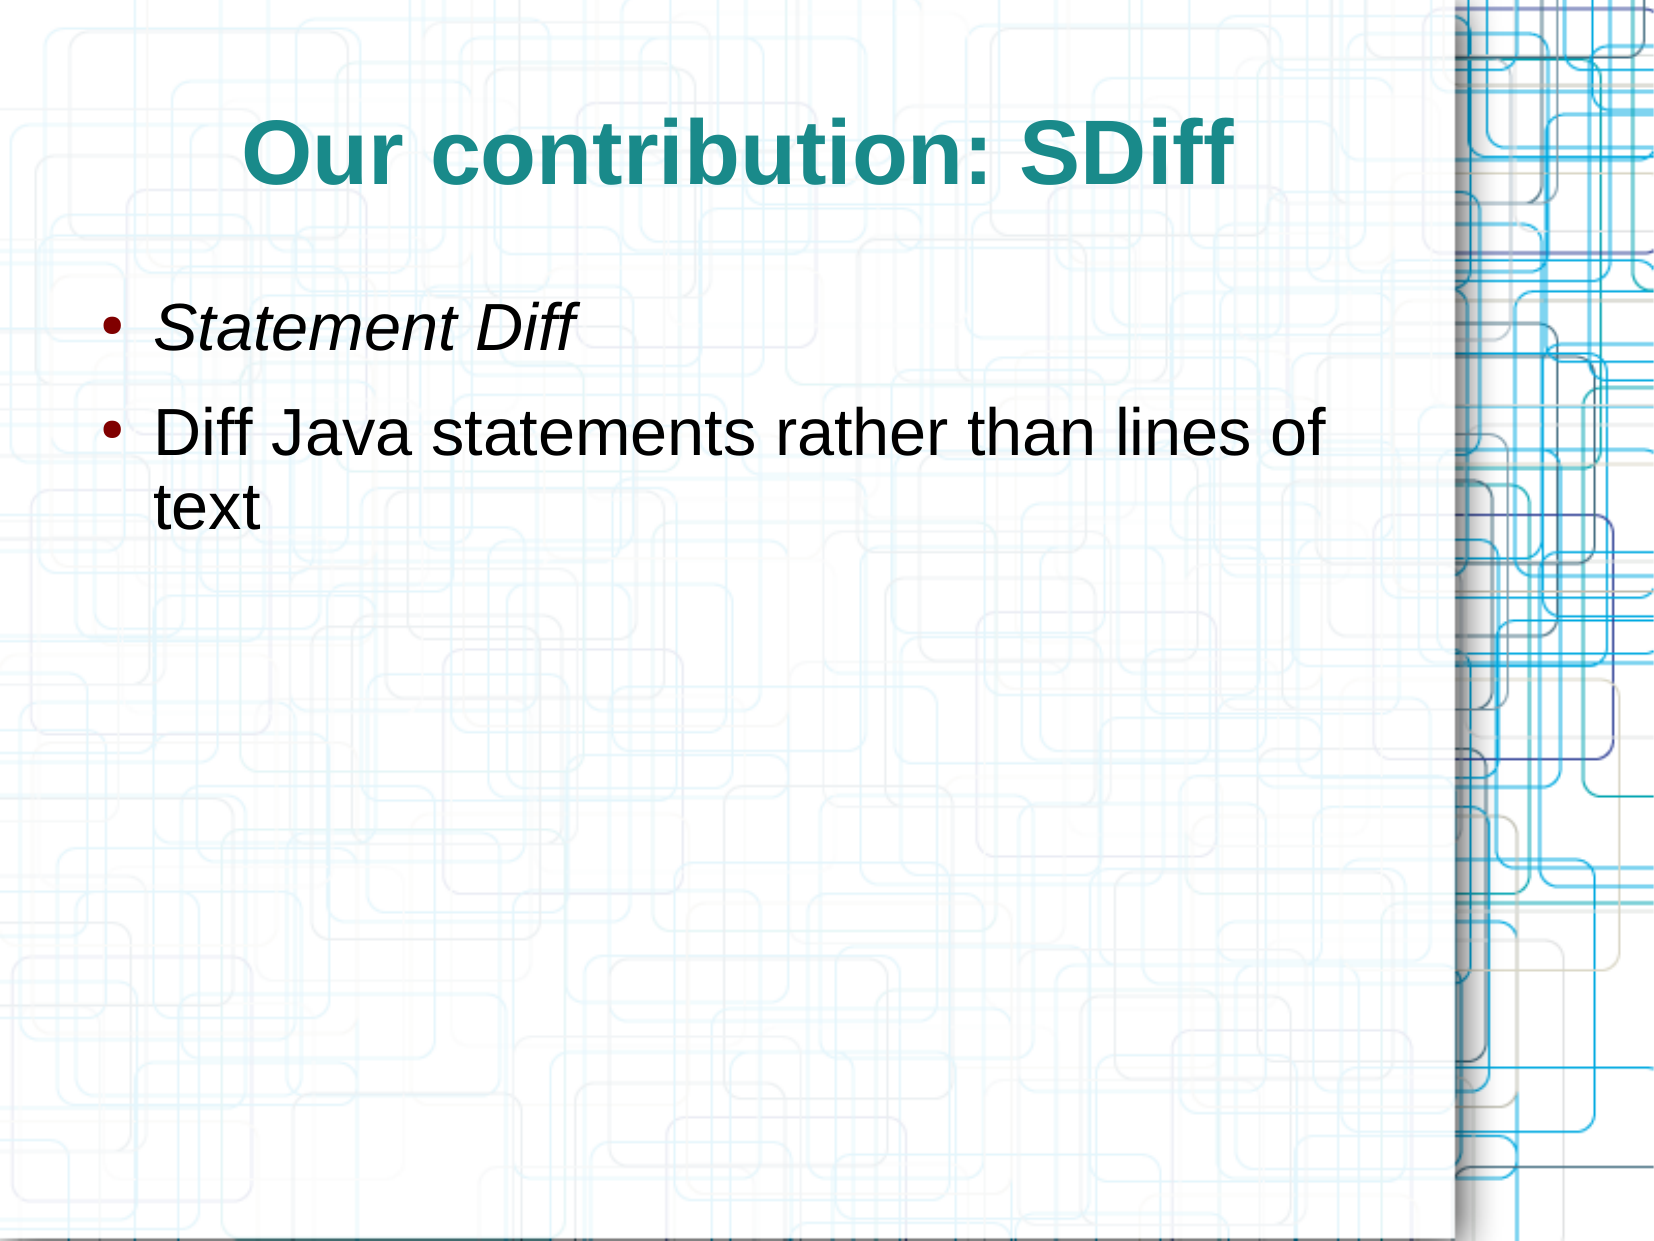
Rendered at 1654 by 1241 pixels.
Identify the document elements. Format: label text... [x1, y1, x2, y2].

title Our contribution: SDiff [59, 56, 1418, 250]
picture [0, 0, 1654, 1241]
list Statement Diff Diff Java statements rather than lines of text [82, 290, 1418, 1094]
